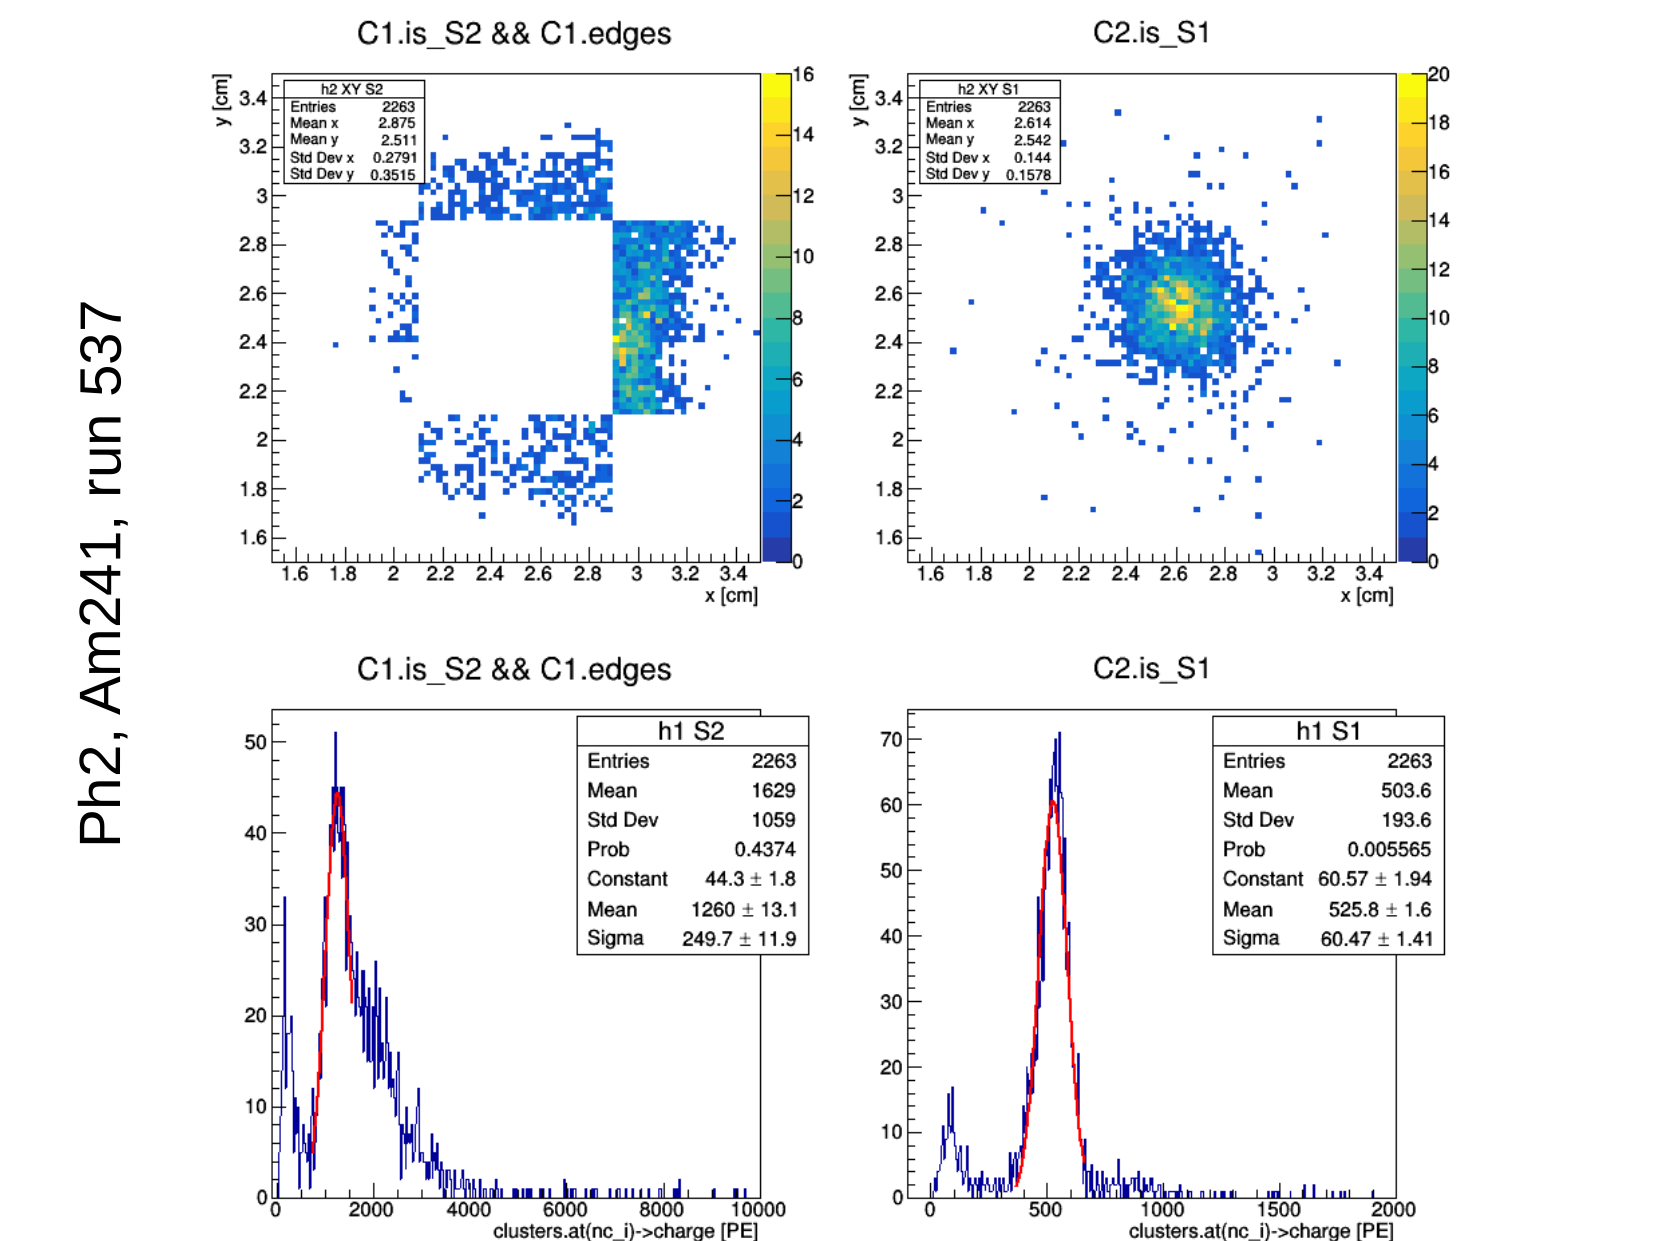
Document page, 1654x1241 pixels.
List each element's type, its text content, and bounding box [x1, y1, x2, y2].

text_box Ph2, Am241, run 537 [59, 233, 196, 916]
picture [210, 9, 1456, 1241]
